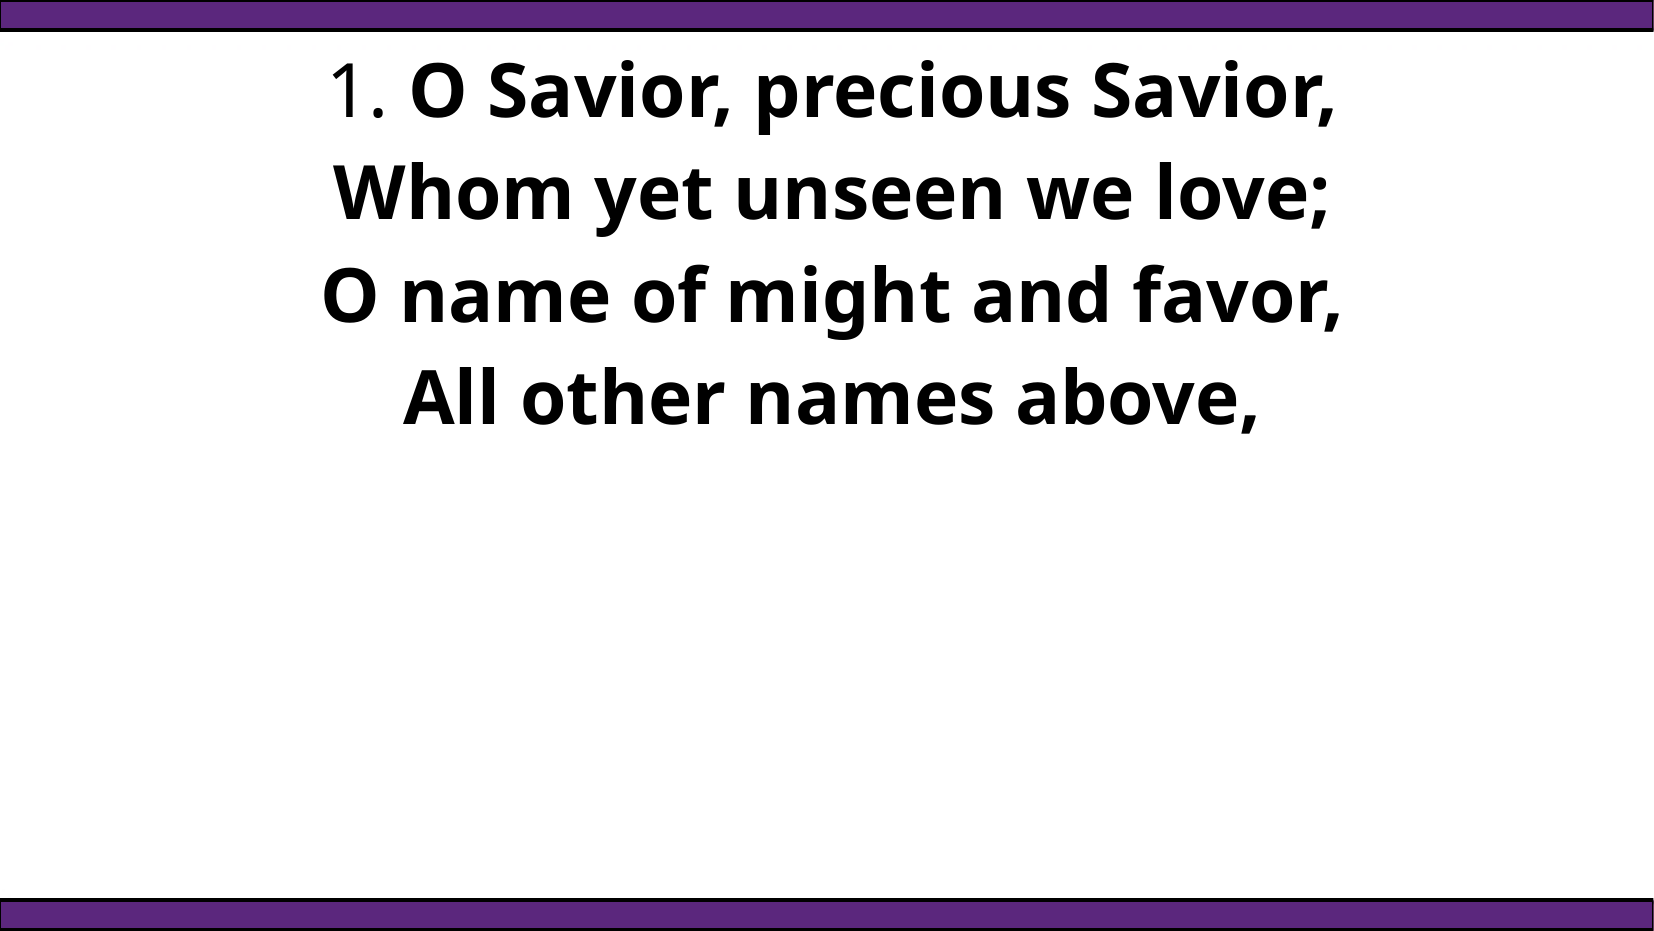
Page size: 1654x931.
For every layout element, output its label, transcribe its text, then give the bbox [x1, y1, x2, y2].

picture [0, 31, 1654, 900]
text_box [0, 900, 1654, 931]
text_box [0, 0, 1654, 31]
text_box 1. O Savior, precious Savior, Whom yet unseen we love; O name of might and favor, All other names above, [90, 30, 1576, 445]
